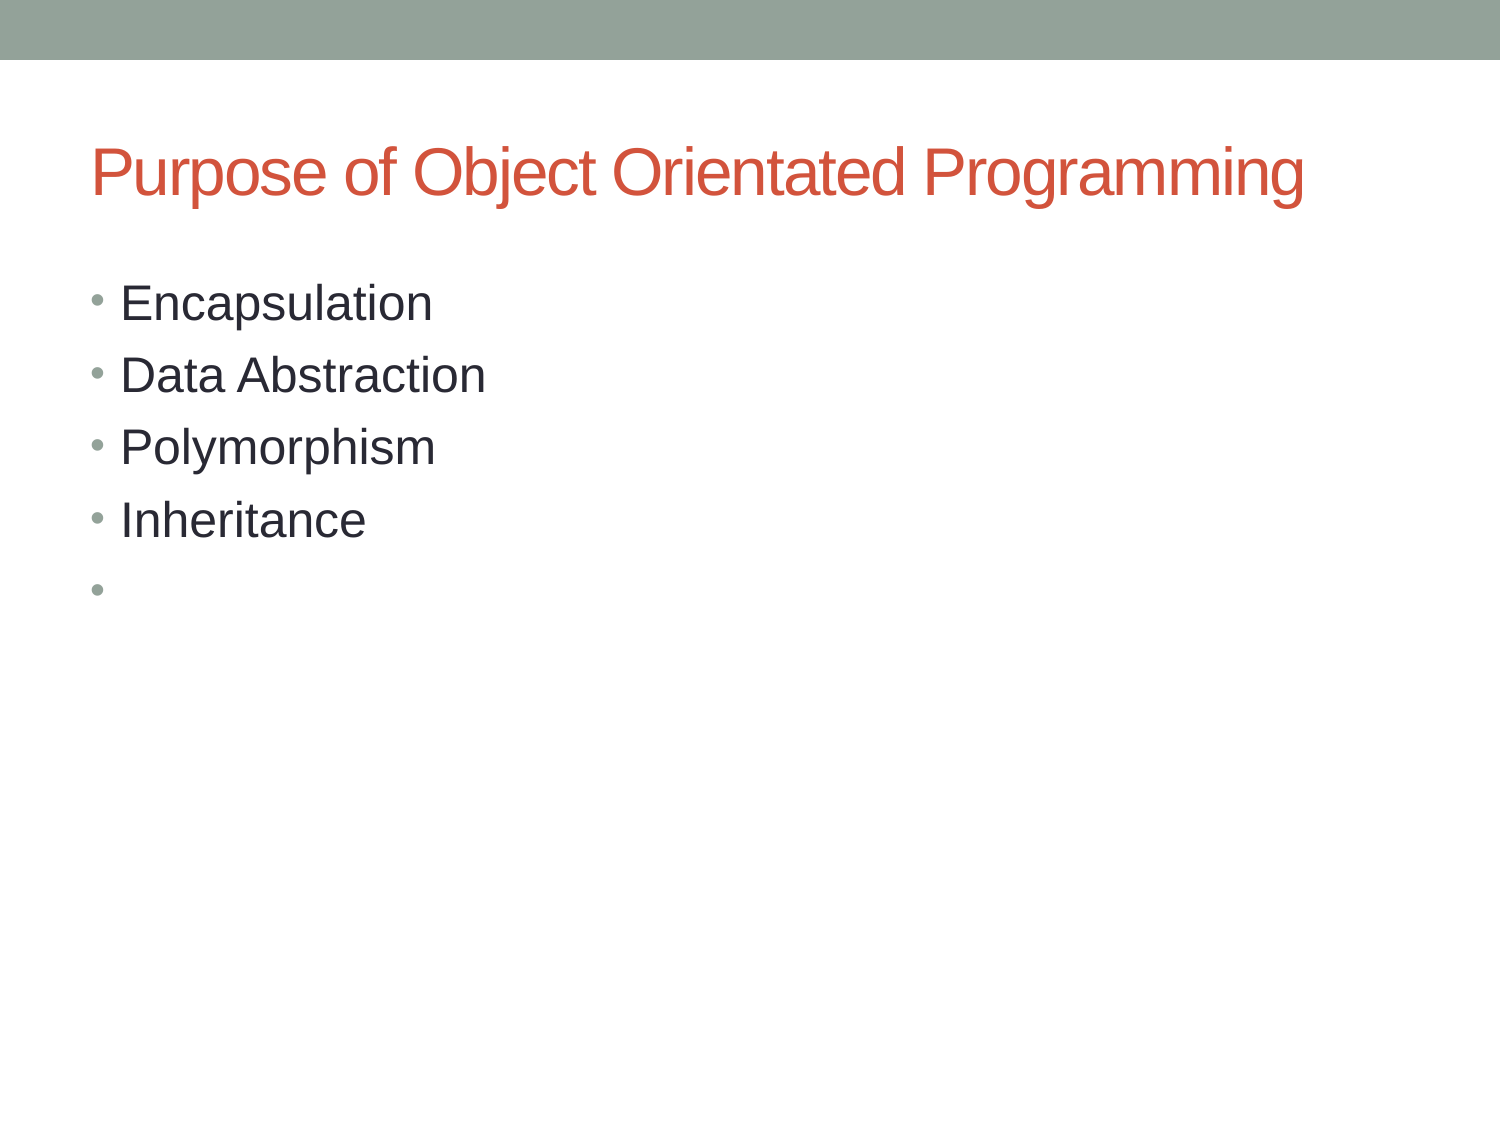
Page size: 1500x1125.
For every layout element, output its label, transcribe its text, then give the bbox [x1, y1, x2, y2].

list Encapsulation Data Abstraction Polymorphism Inheritance [75, 262, 1426, 1063]
title Purpose of Object Orientated Programming [75, 87, 1426, 251]
